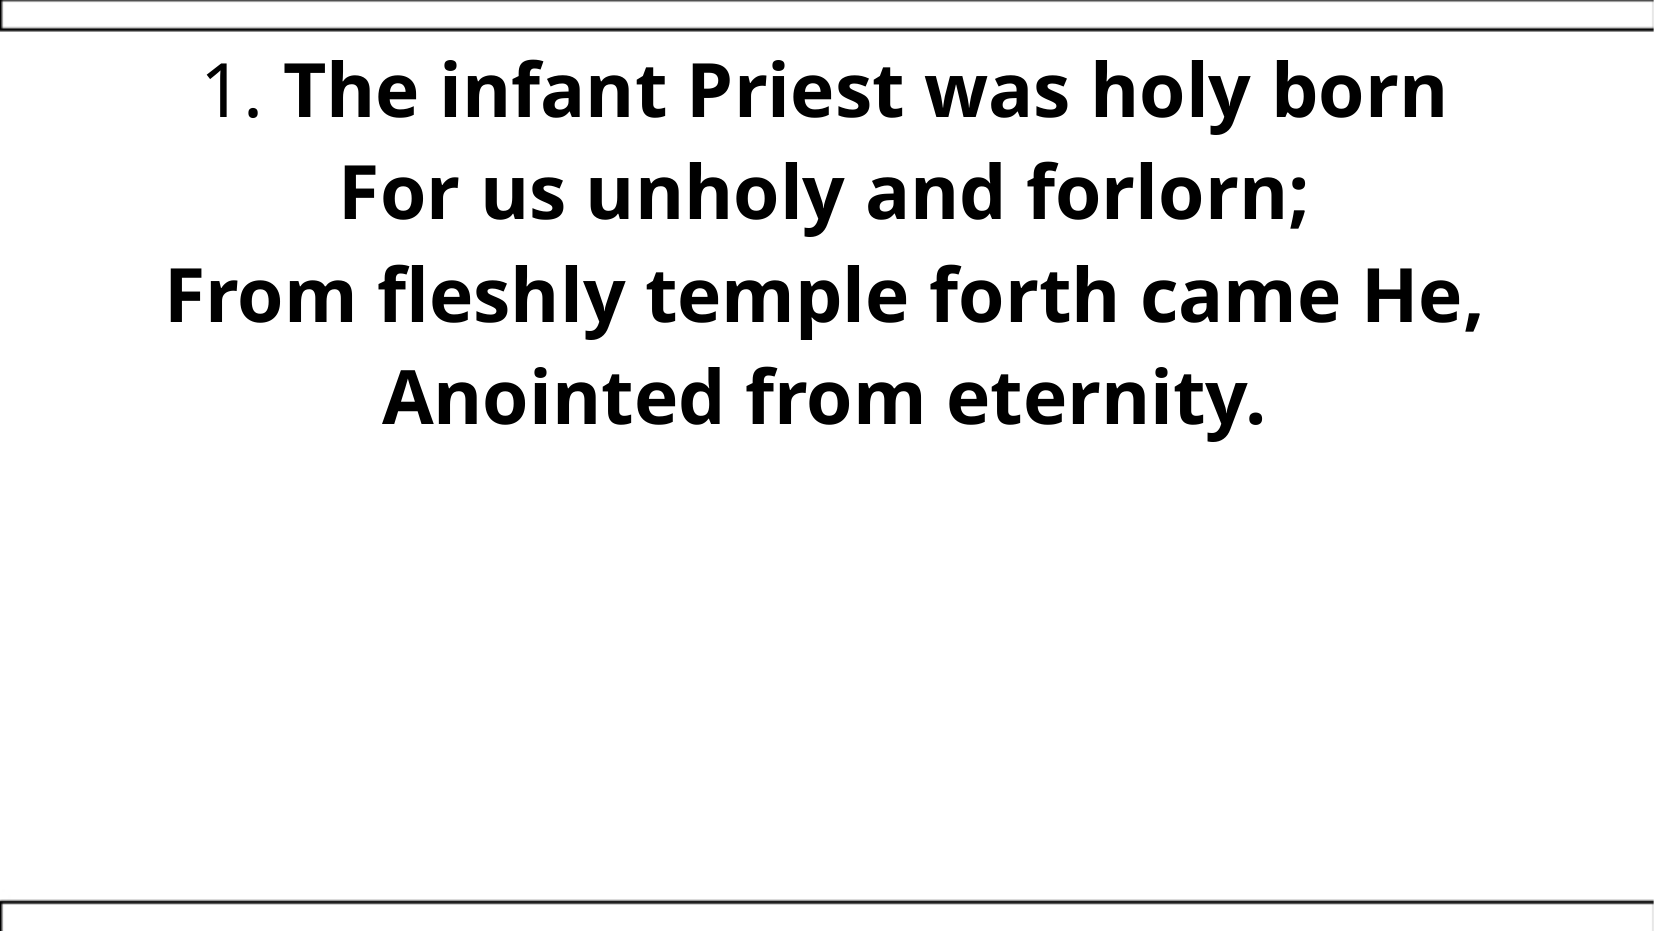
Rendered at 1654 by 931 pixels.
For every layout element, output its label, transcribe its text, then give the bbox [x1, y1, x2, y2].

text_box 1. The infant Priest was holy born For us unholy and forlorn; From fleshly temple forth came He, Anointed from eternity. [135, 30, 1516, 445]
picture [0, 0, 1654, 931]
